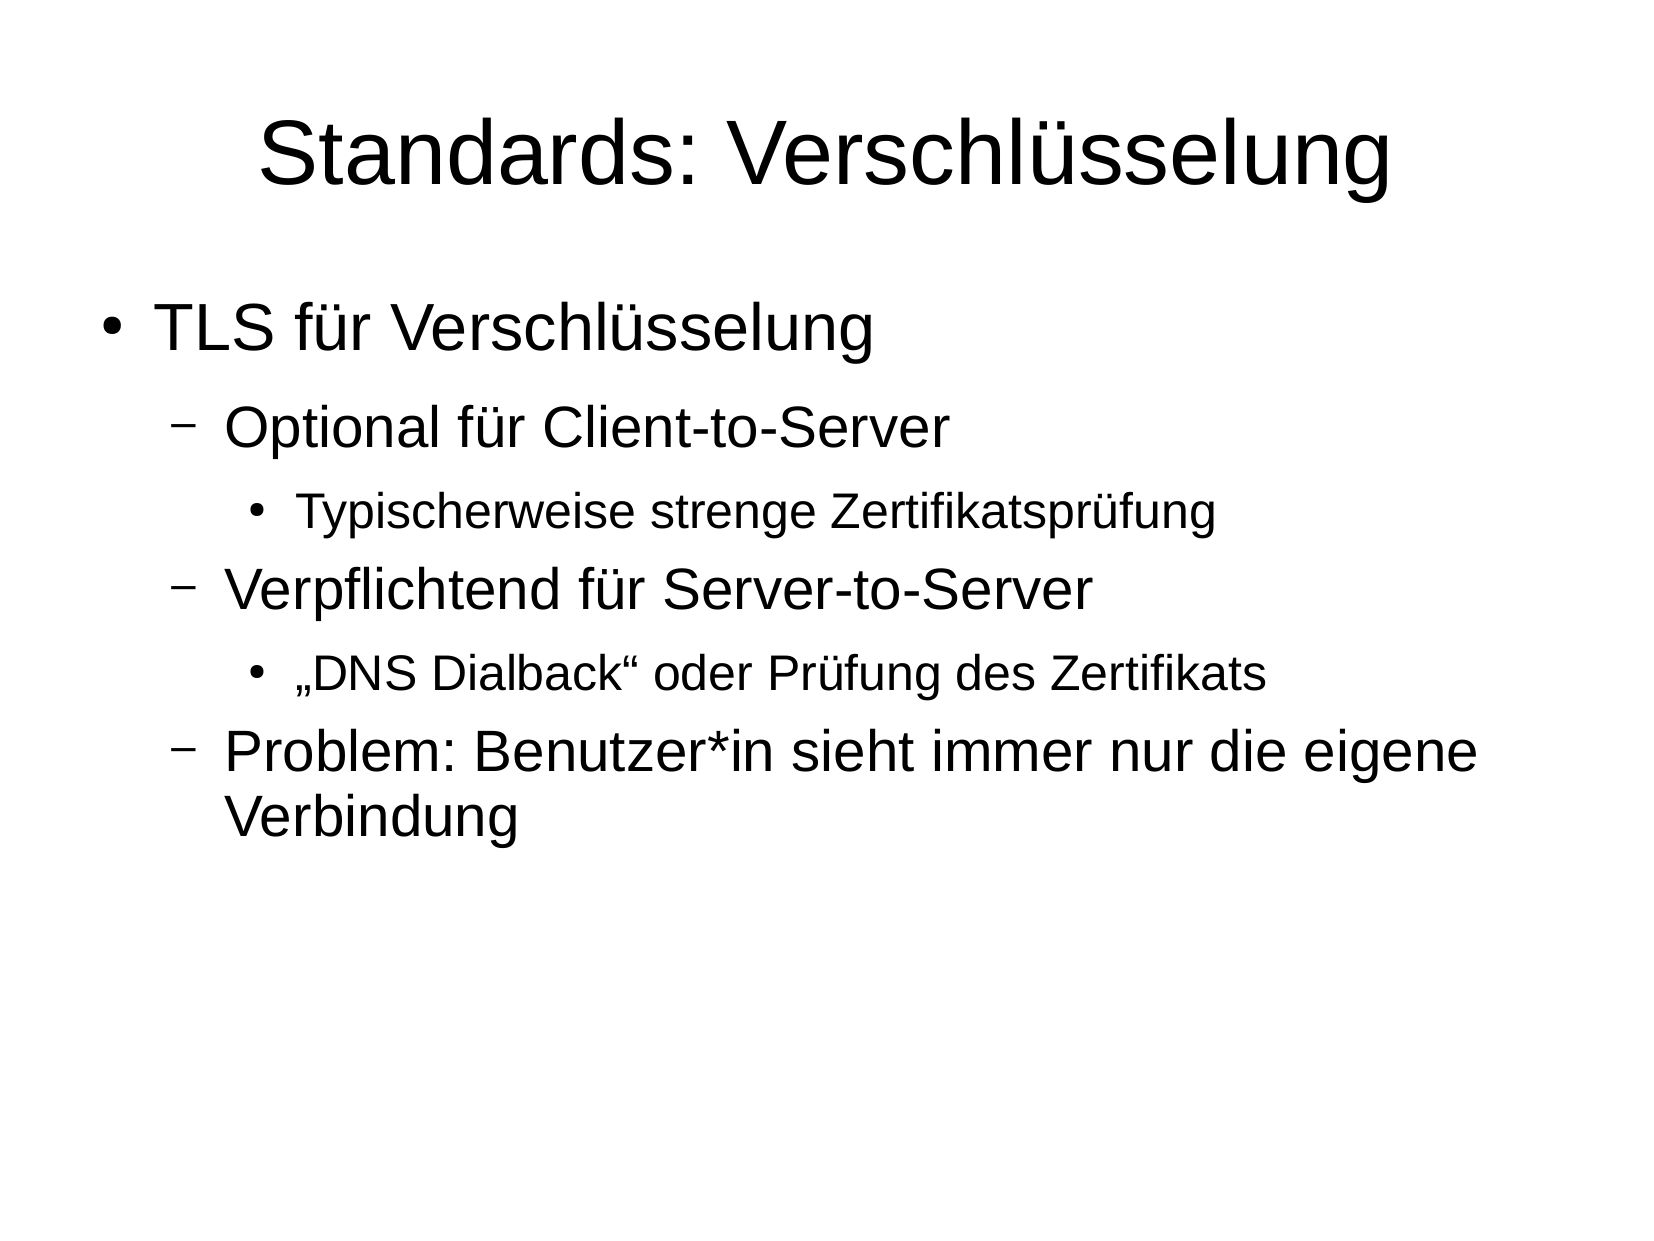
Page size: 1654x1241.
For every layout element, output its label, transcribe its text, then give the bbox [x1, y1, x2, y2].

list TLS für Verschlüsselung Optional für Client-to-Server Typischerweise strenge Zertifikatsprüfung Verpflichtend für Server-to-Server „DNS Dialback“ oder Prüfung des Zertifikats Problem: Benutzer*in sieht immer nur die eigene Verbindung [82, 290, 1571, 1010]
title Standards: Verschlüsselung [82, 49, 1571, 257]
